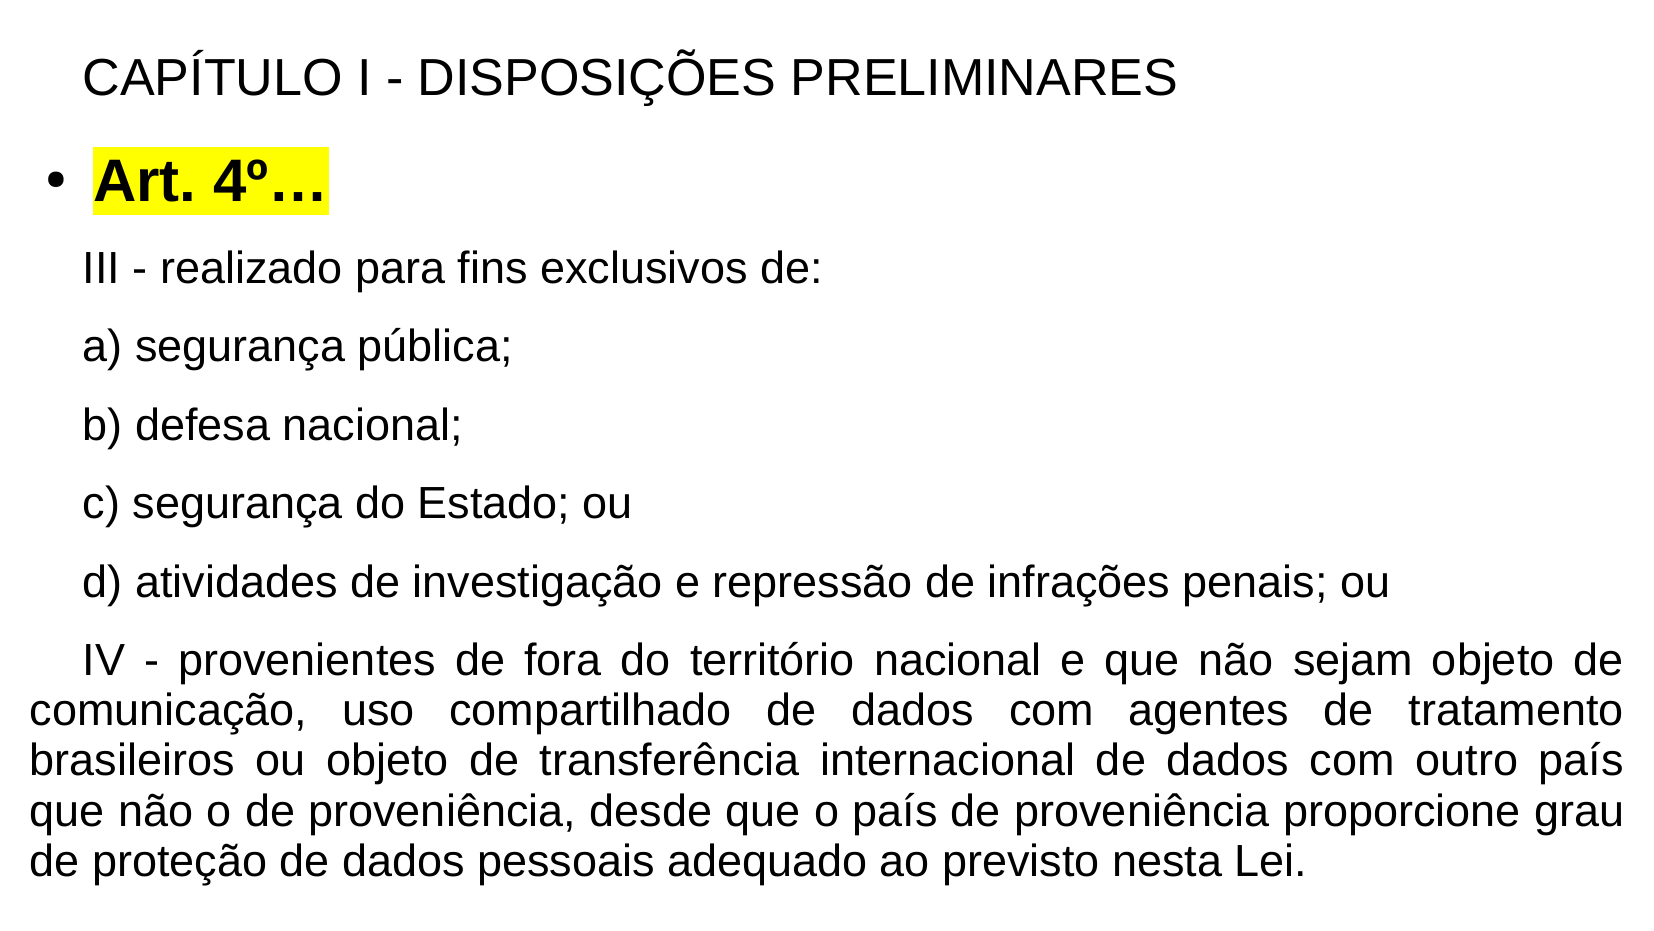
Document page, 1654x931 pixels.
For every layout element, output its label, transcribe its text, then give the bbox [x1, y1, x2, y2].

list Art. 4º… III - realizado para fins exclusivos de: a) segurança pública; b) defesa nacional; c) segurança do Estado; ou d) atividades de investigação e repressão de infrações penais; ou IV - provenientes de fora do território nacional e que não sejam objeto de comunicação, uso compartilhado de dados com agentes de tratamento brasileiros ou objeto de transferência internacional de dados com outro país que não o de proveniência, desde que o país de proveniência proporcione grau de proteção de dados pessoais adequado ao previsto nesta Lei. [29, 147, 1625, 886]
title CAPÍTULO I - DISPOSIÇÕES PRELIMINARES [82, 37, 1571, 119]
